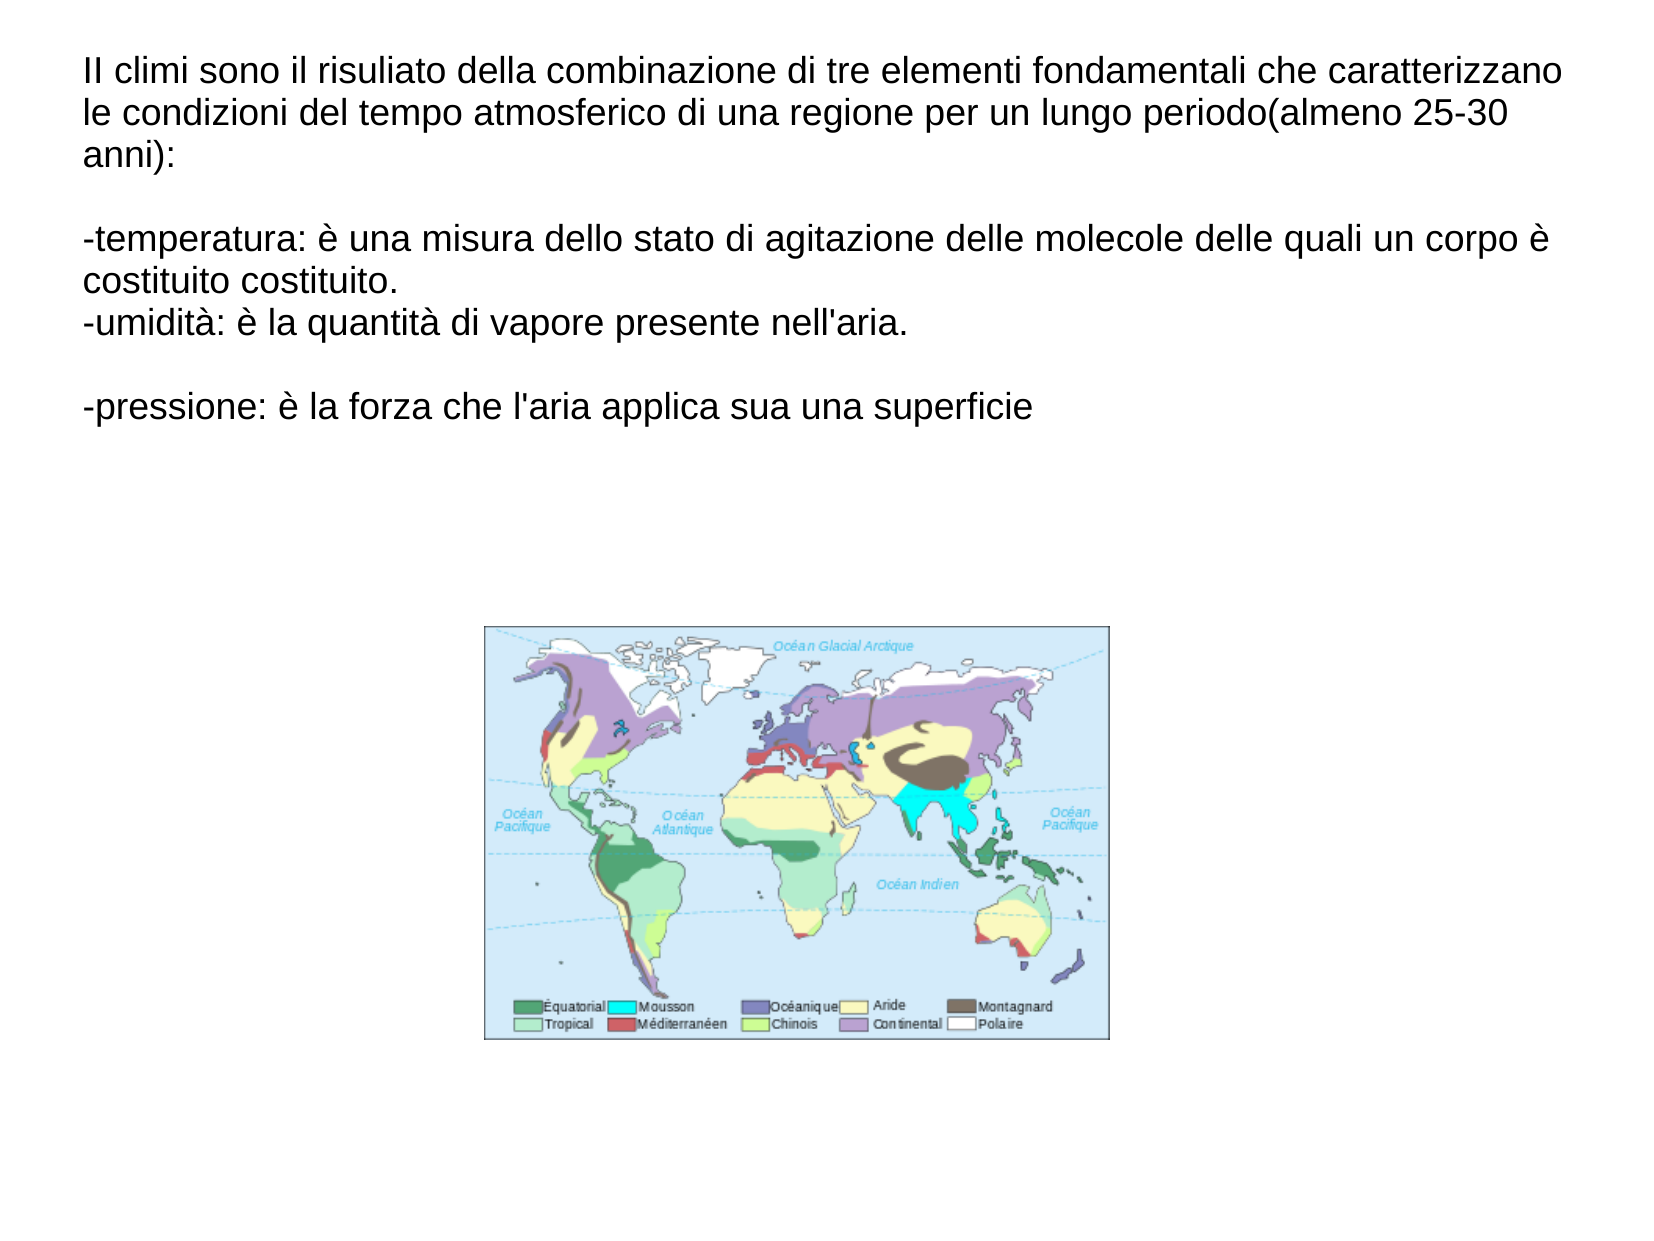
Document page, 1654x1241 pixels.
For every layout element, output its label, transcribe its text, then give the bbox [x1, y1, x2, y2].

picture [484, 626, 1110, 1040]
subtitle II climi sono il risuliato della combinazione di tre elementi fondamentali che caratterizzano le condizioni del tempo atmosferico di una regione per un lungo periodo(almeno 25-30 anni): -temperatura: è una misura dello stato di agitazione delle molecole delle quali un corpo è costituito costituito. -umidità: è la quantità di vapore presente nell'aria. -pressione: è la forza che l'aria applica sua una superficie [82, 49, 1571, 1010]
